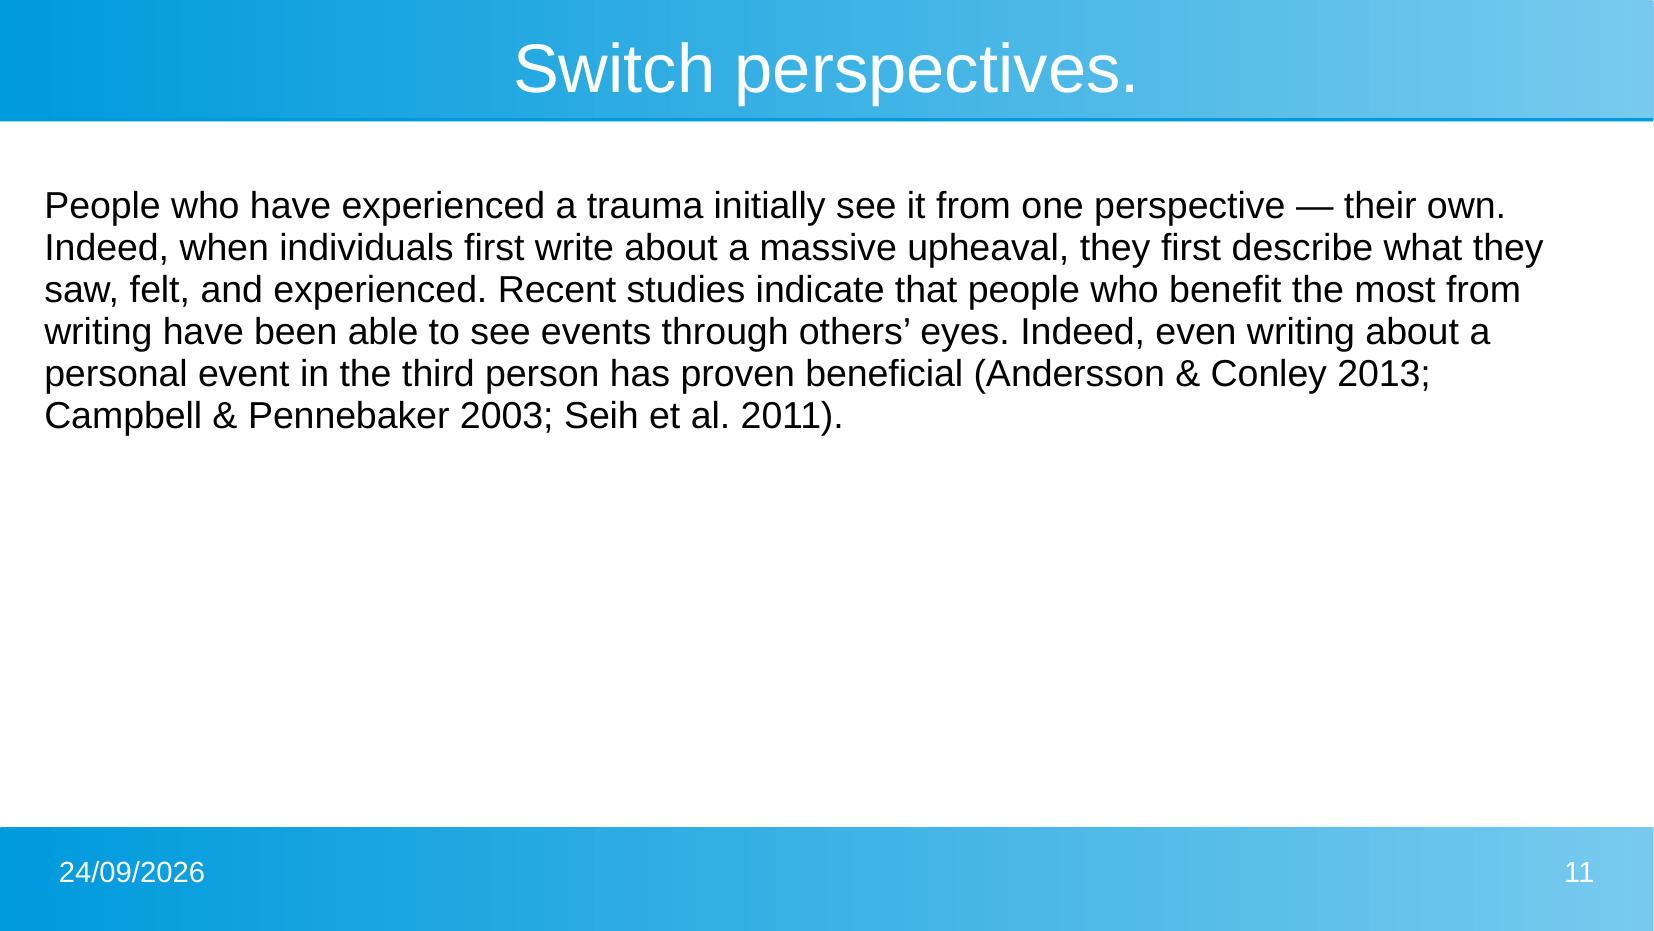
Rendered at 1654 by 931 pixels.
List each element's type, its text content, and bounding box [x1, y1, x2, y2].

title Switch perspectives. [59, 29, 1595, 108]
text_box People who have experienced a trauma initially see it from one perspective — their own. Indeed, when individuals first write about a massive upheaval, they first describe what they saw, felt, and experienced. Recent studies indicate that people who benefit the most from writing have been able to see events through others’ eyes. Indeed, even writing about a personal event in the third person has proven beneficial (Andersson & Conley 2013; Campbell & Pennebaker 2003; Seih et al. 2011). [29, 177, 1565, 739]
